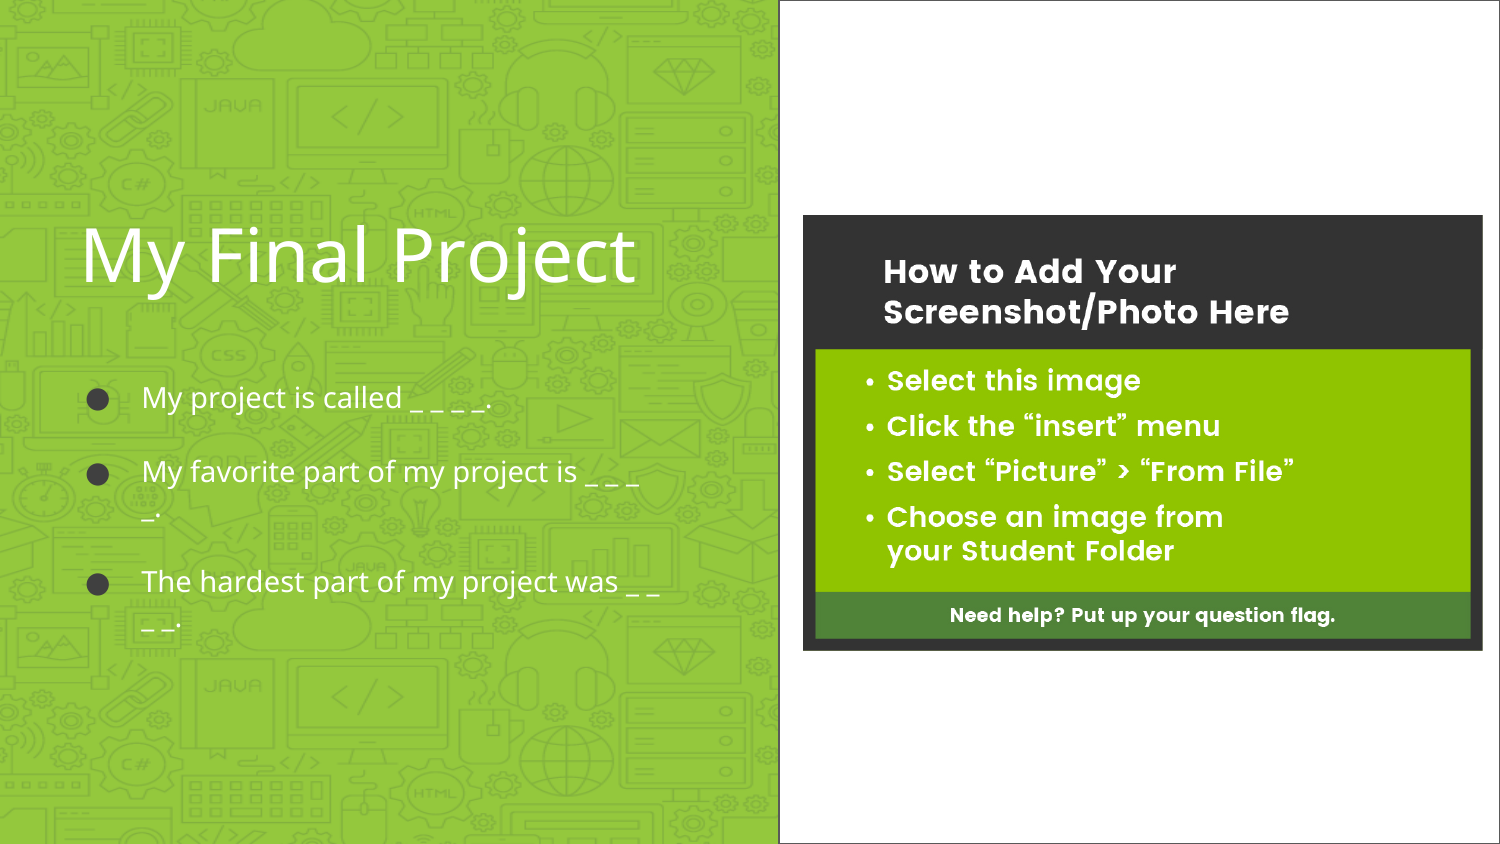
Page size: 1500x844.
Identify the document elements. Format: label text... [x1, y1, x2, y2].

picture [0, 0, 778, 844]
text_box My project is called _ _ _ _. My favorite part of my project is _ _ _ _. The hardest part of my project was _ _ _ _. [51, 364, 678, 767]
picture [803, 215, 1483, 651]
text_box My Final Project [64, 96, 755, 313]
text_box [778, 0, 1500, 844]
